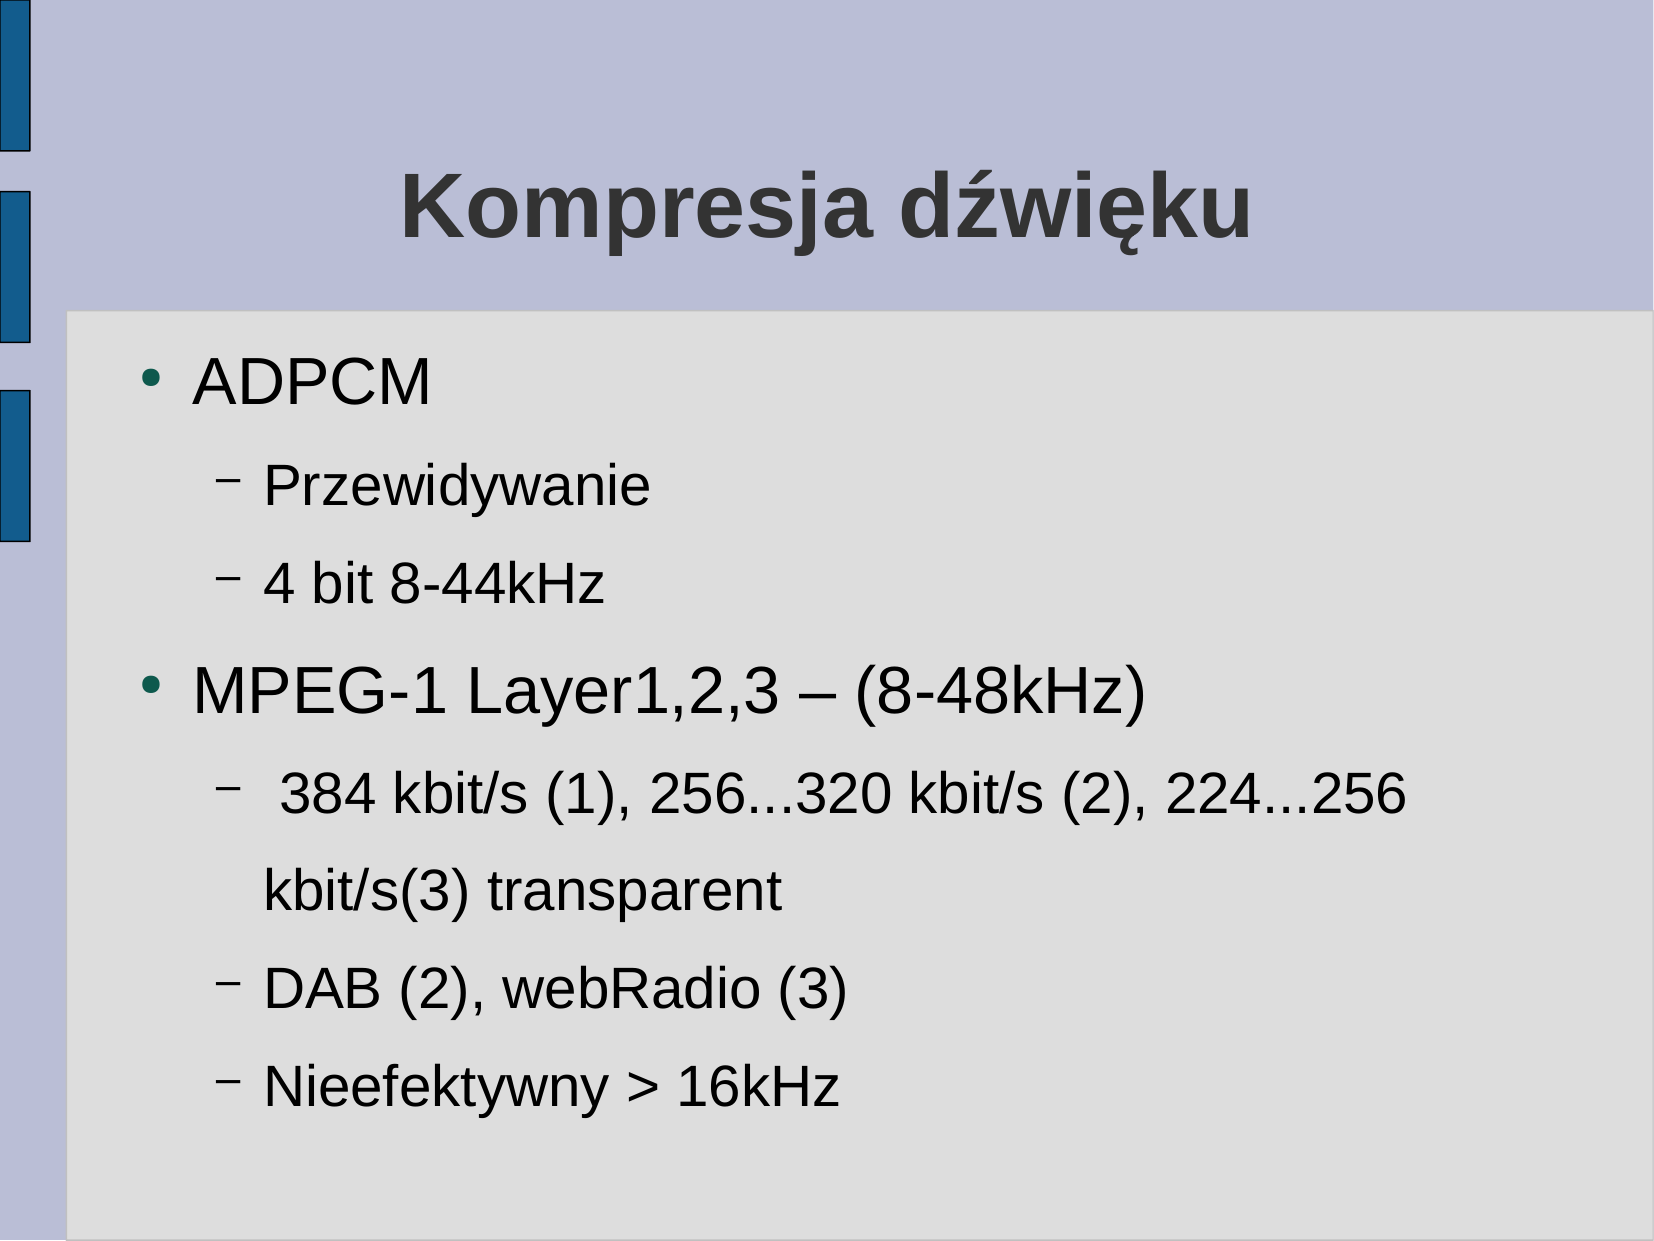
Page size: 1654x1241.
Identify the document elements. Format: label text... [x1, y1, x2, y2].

title Kompresja dźwięku [121, 102, 1534, 311]
list ADPCM Przewidywanie 4 bit 8-44kHz MPEG-1 Layer1,2,3 – (8-48kHz) 384 kbit/s (1), 256...320 kbit/s (2), 224...256 kbit/s(3) transparent DAB (2), webRadio (3) Nieefektywny > 16kHz [121, 344, 1534, 1128]
